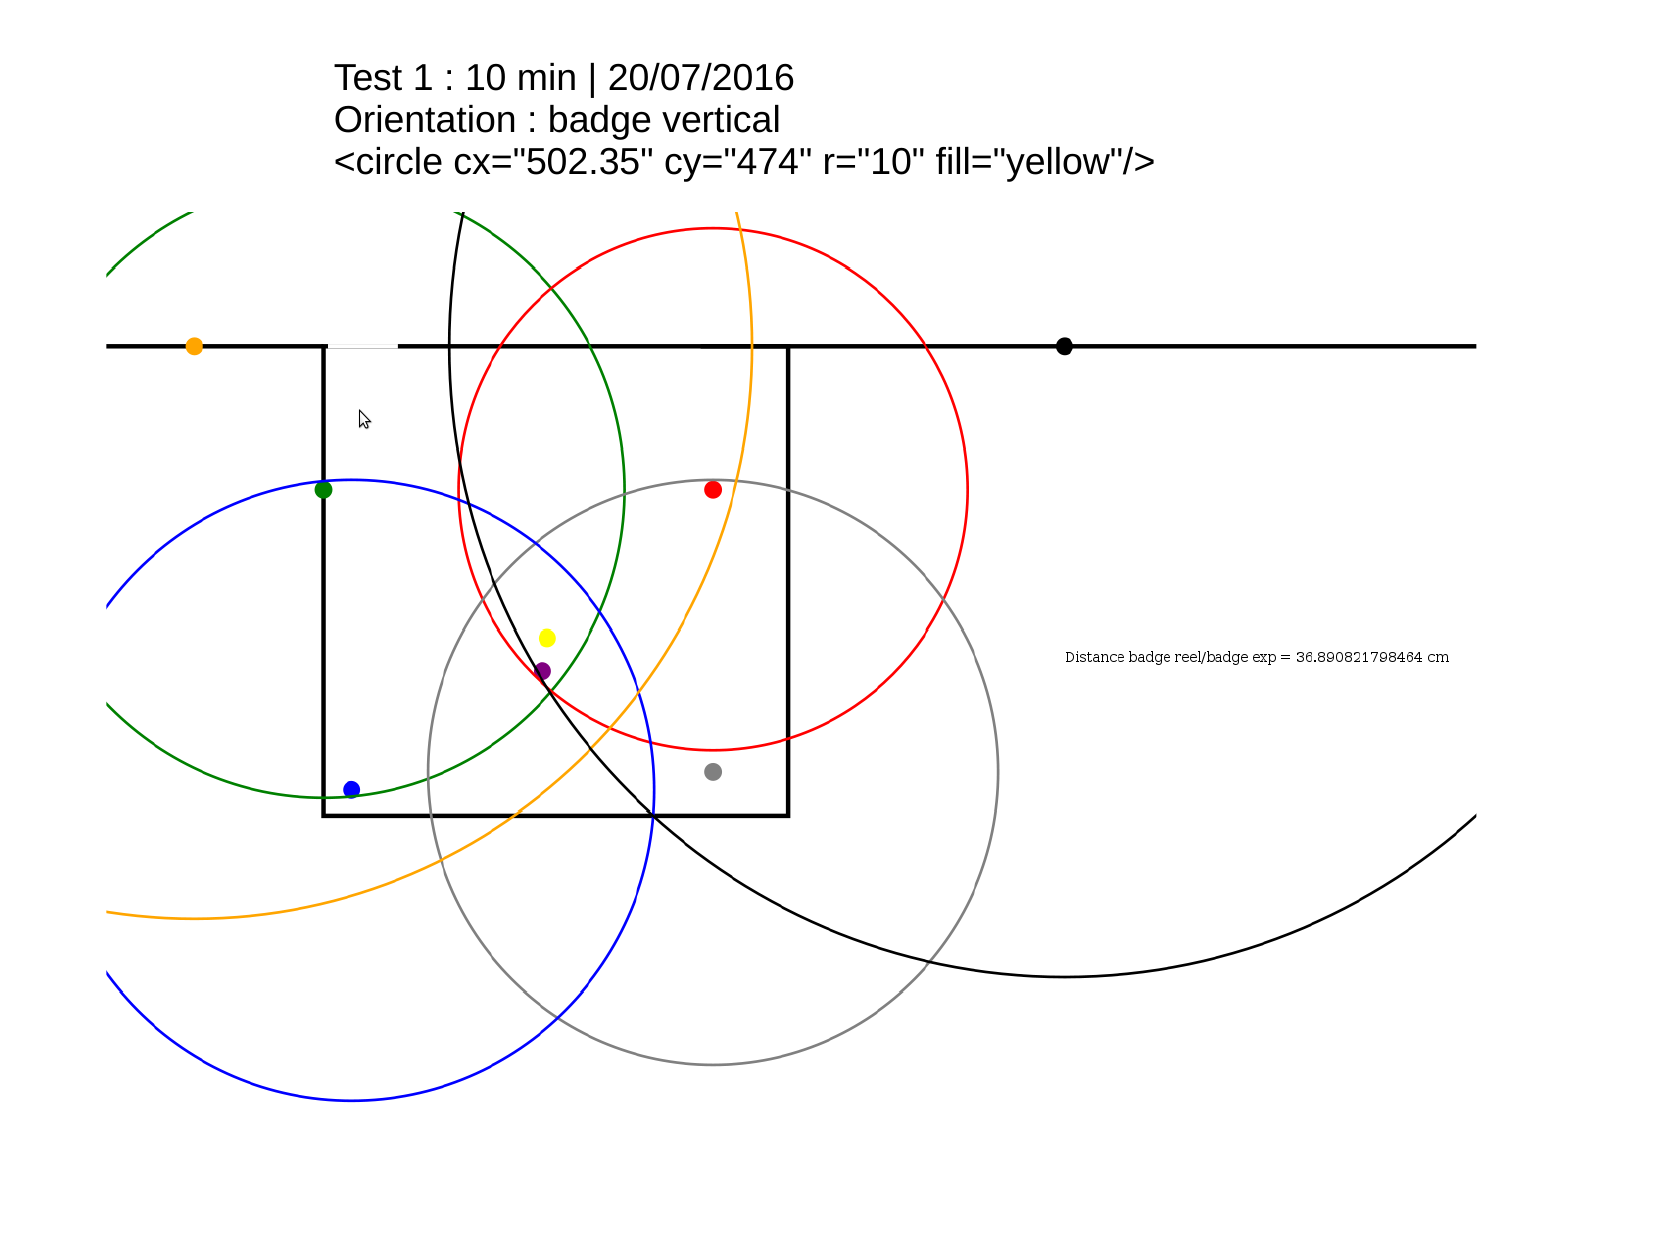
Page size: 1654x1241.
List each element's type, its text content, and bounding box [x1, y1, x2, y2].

picture [106, 212, 1477, 1123]
text_box Test 1 : 10 min | 20/07/2016 Orientation : badge vertical <circle cx="502.35" cy="474" r="10" fill="yellow"/> [319, 49, 1180, 191]
